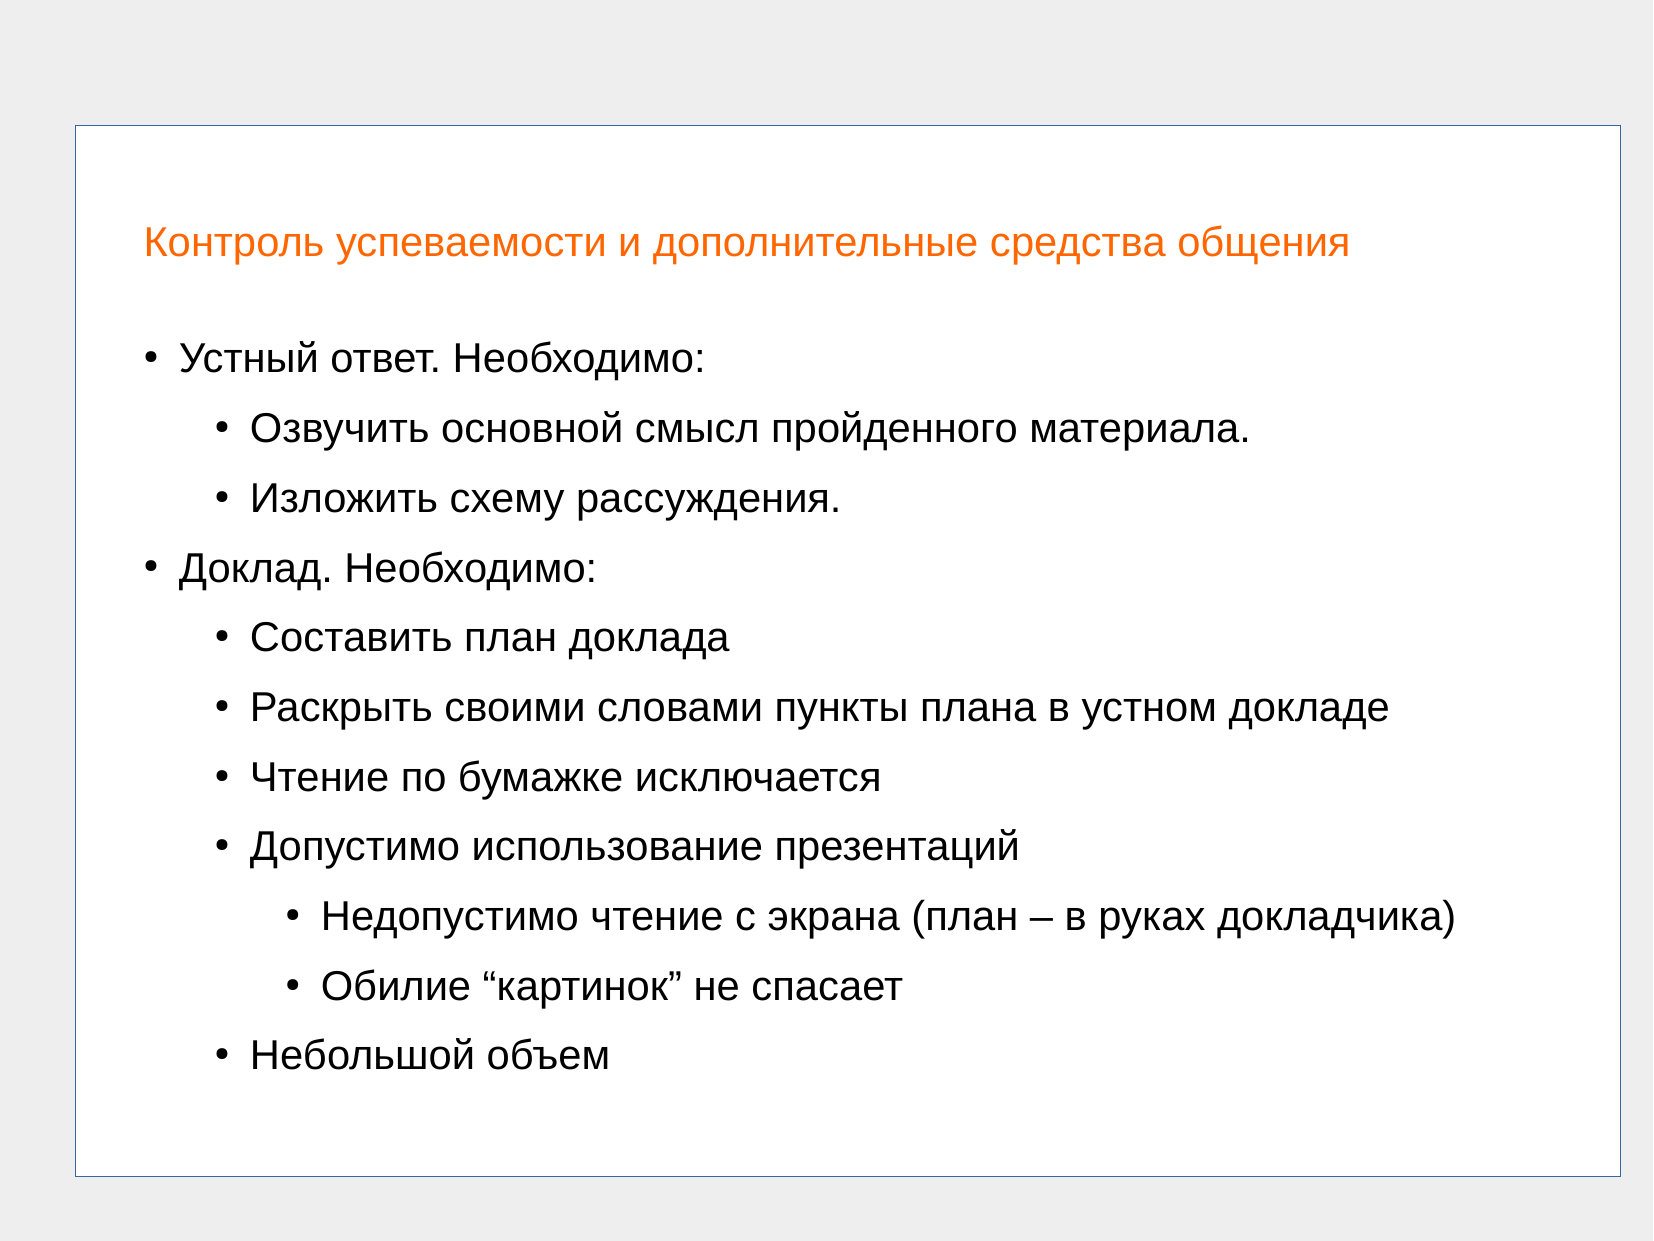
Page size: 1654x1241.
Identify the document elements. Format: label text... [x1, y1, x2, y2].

text_box [75, 125, 1621, 1177]
subtitle Контроль успеваемости и дополнительные средства общения Устный ответ. Необходимо: Озвучить основной смысл пройденного материала. Изложить схему рассуждения. Доклад. Необходимо: Составить план доклада Раскрыть своими словами пункты плана в устном докладе Чтение по бумажке исключается Допустимо использование презентаций Недопустимо чтение с экрана (план – в руках докладчика) Обилие “картинок” не спасает Небольшой объем [143, 219, 1539, 1140]
